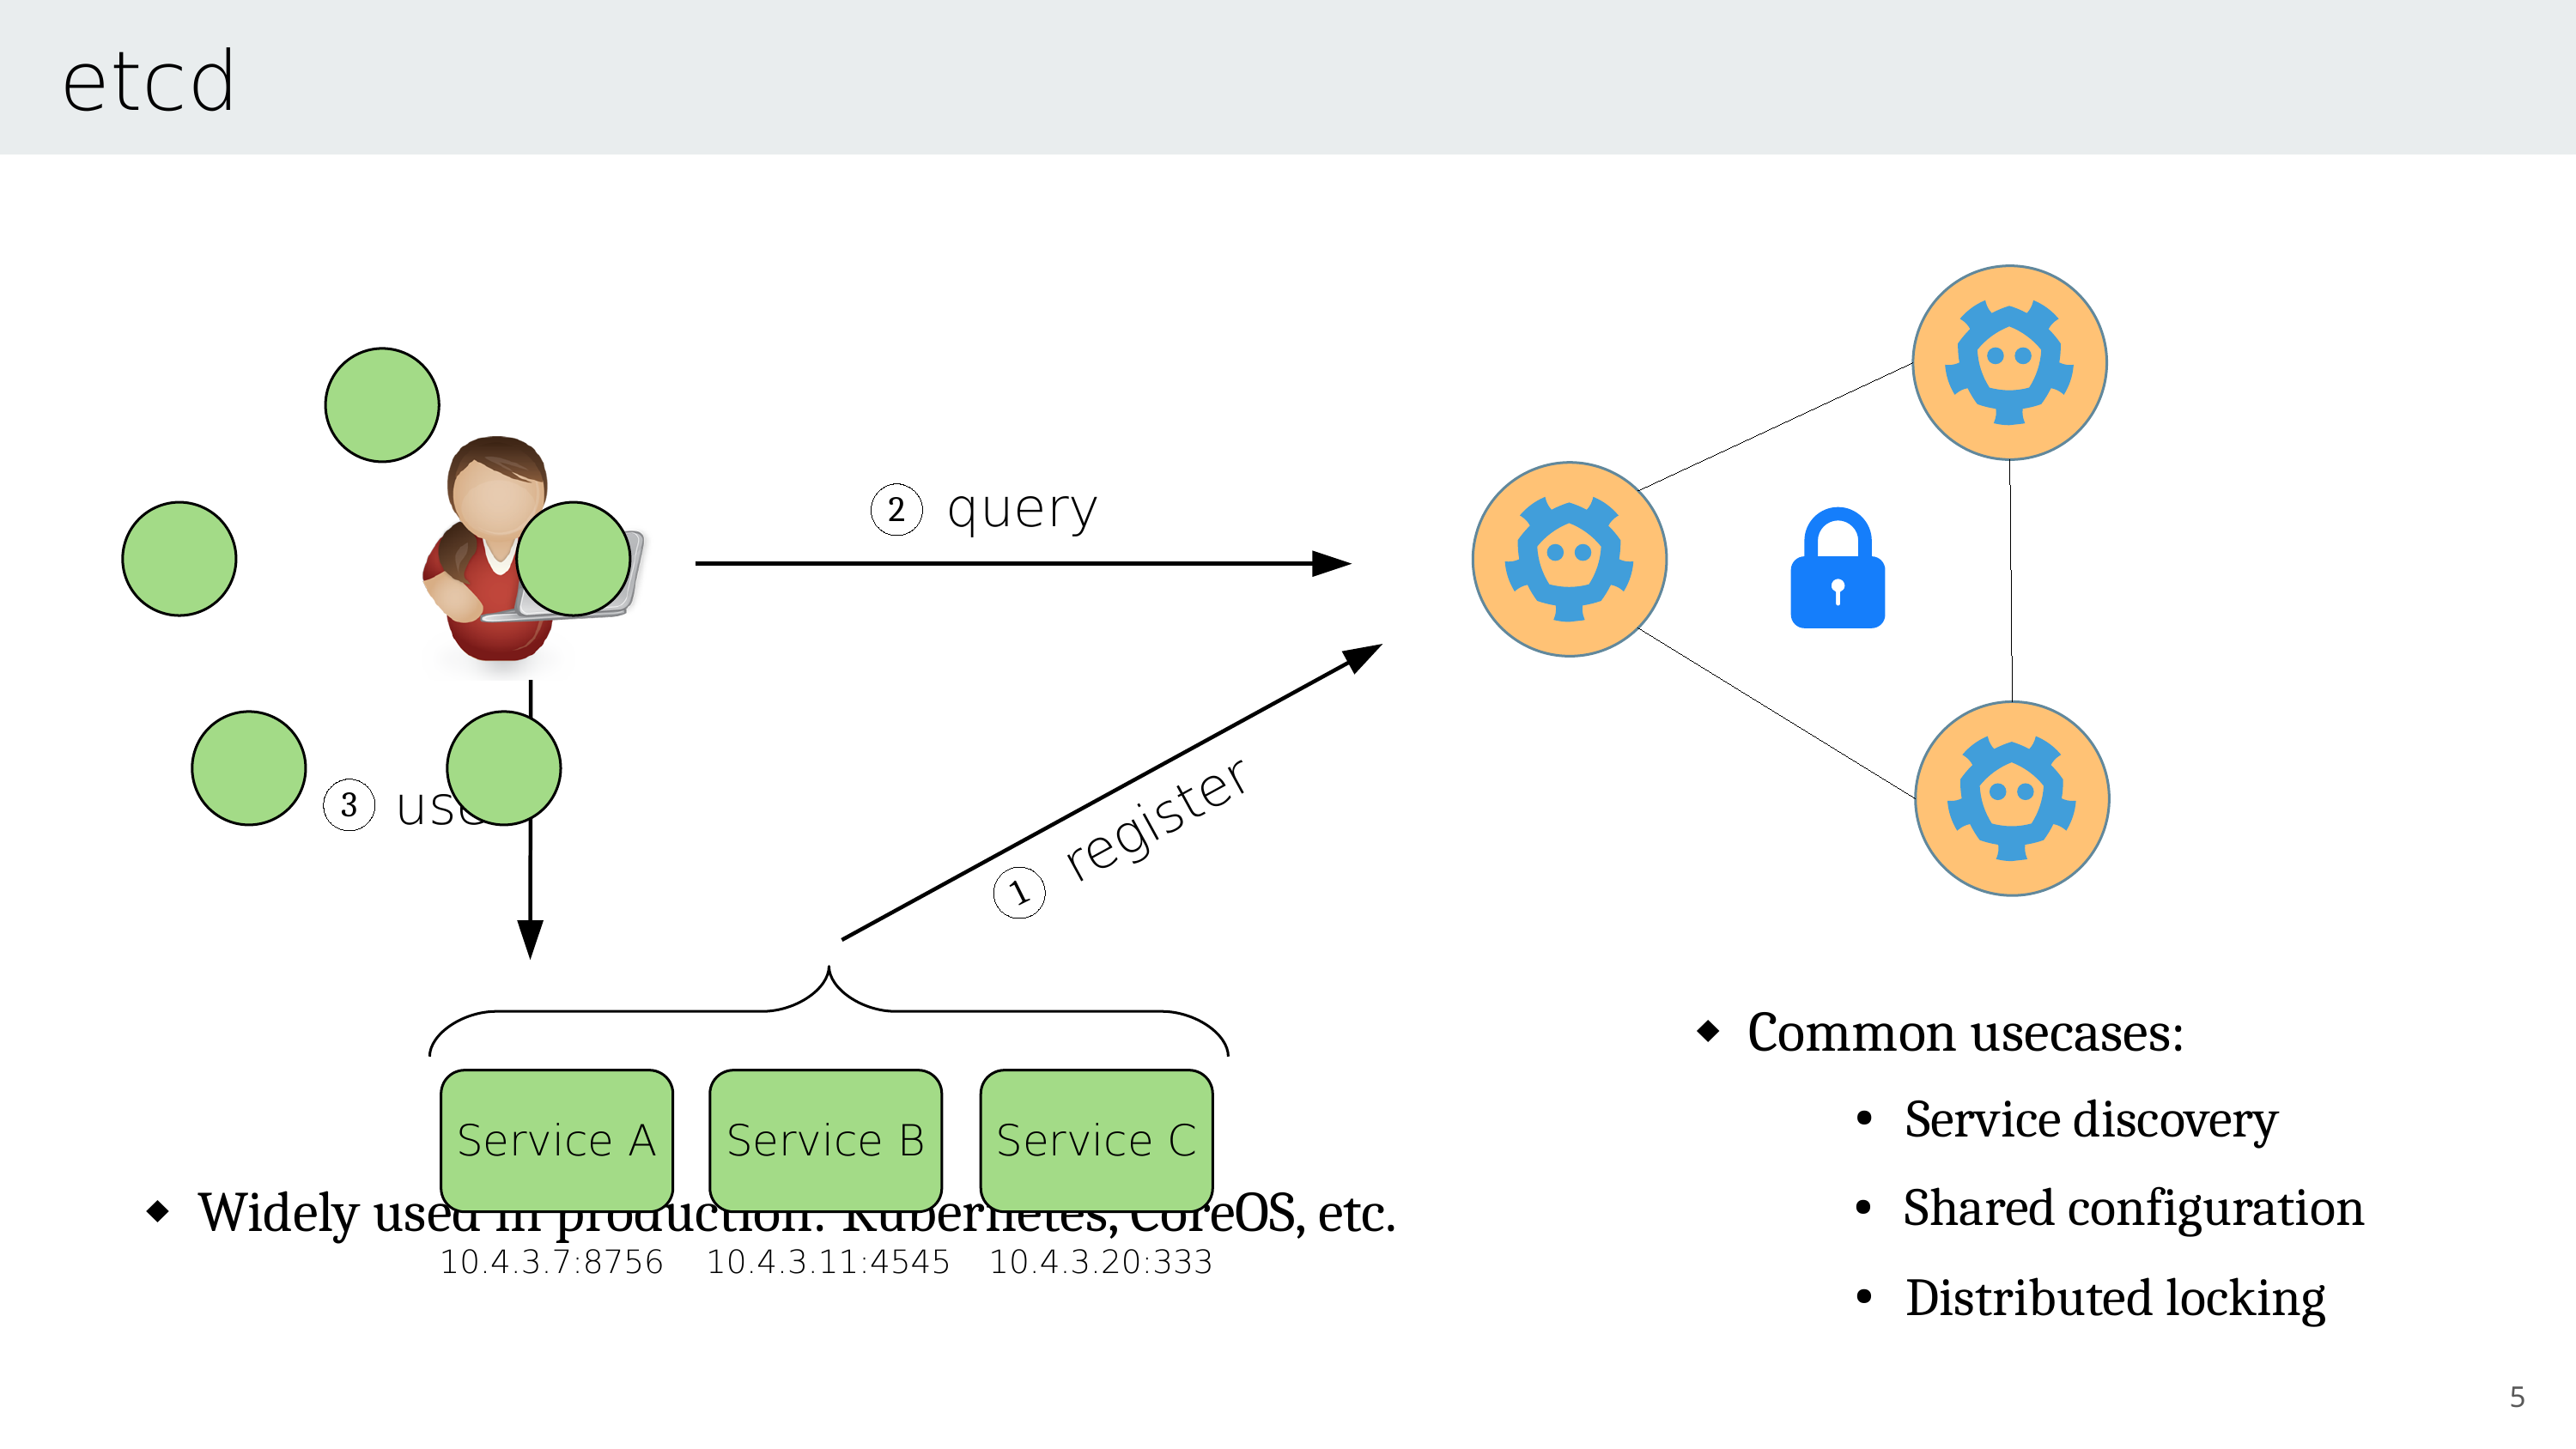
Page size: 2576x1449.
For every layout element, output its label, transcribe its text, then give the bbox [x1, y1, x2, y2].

text_box Widely used in production: Kubernetes, CoreOS, etc. [131, 1179, 1644, 1269]
text_box 10.4.3.11:4545 [693, 1237, 965, 1288]
text_box register [1038, 731, 1277, 908]
text_box Service C [981, 1070, 1213, 1212]
text_box query [933, 470, 1115, 547]
text_box 2 [871, 483, 923, 536]
text_box Distributed locking [1699, 1260, 2417, 1345]
text_box Common usecases: [1668, 993, 2281, 1082]
text_box [1473, 462, 1667, 657]
text_box Service discovery [1700, 1082, 2372, 1167]
text_box [325, 348, 440, 462]
picture [1502, 494, 1638, 625]
text_box 3 [323, 779, 375, 831]
text_box [191, 711, 306, 825]
picture [1761, 491, 1911, 640]
text_box Service B [709, 1070, 942, 1212]
text_box [1912, 265, 2107, 460]
title etcd [59, 6, 2226, 158]
text_box Shared configuration [1698, 1171, 2462, 1256]
text_box 1 [993, 867, 1046, 919]
text_box [447, 711, 562, 825]
text_box 10.4.3.20:333 [975, 1237, 1227, 1288]
picture [1941, 297, 2078, 428]
text_box 10.4.3.7:8756 [426, 1237, 678, 1288]
picture [402, 421, 660, 681]
text_box [122, 502, 236, 616]
text_box Service A [440, 1070, 673, 1212]
picture [1944, 733, 2081, 864]
text_box [516, 502, 630, 616]
text_box use [382, 768, 503, 845]
text_box [1915, 701, 2110, 896]
